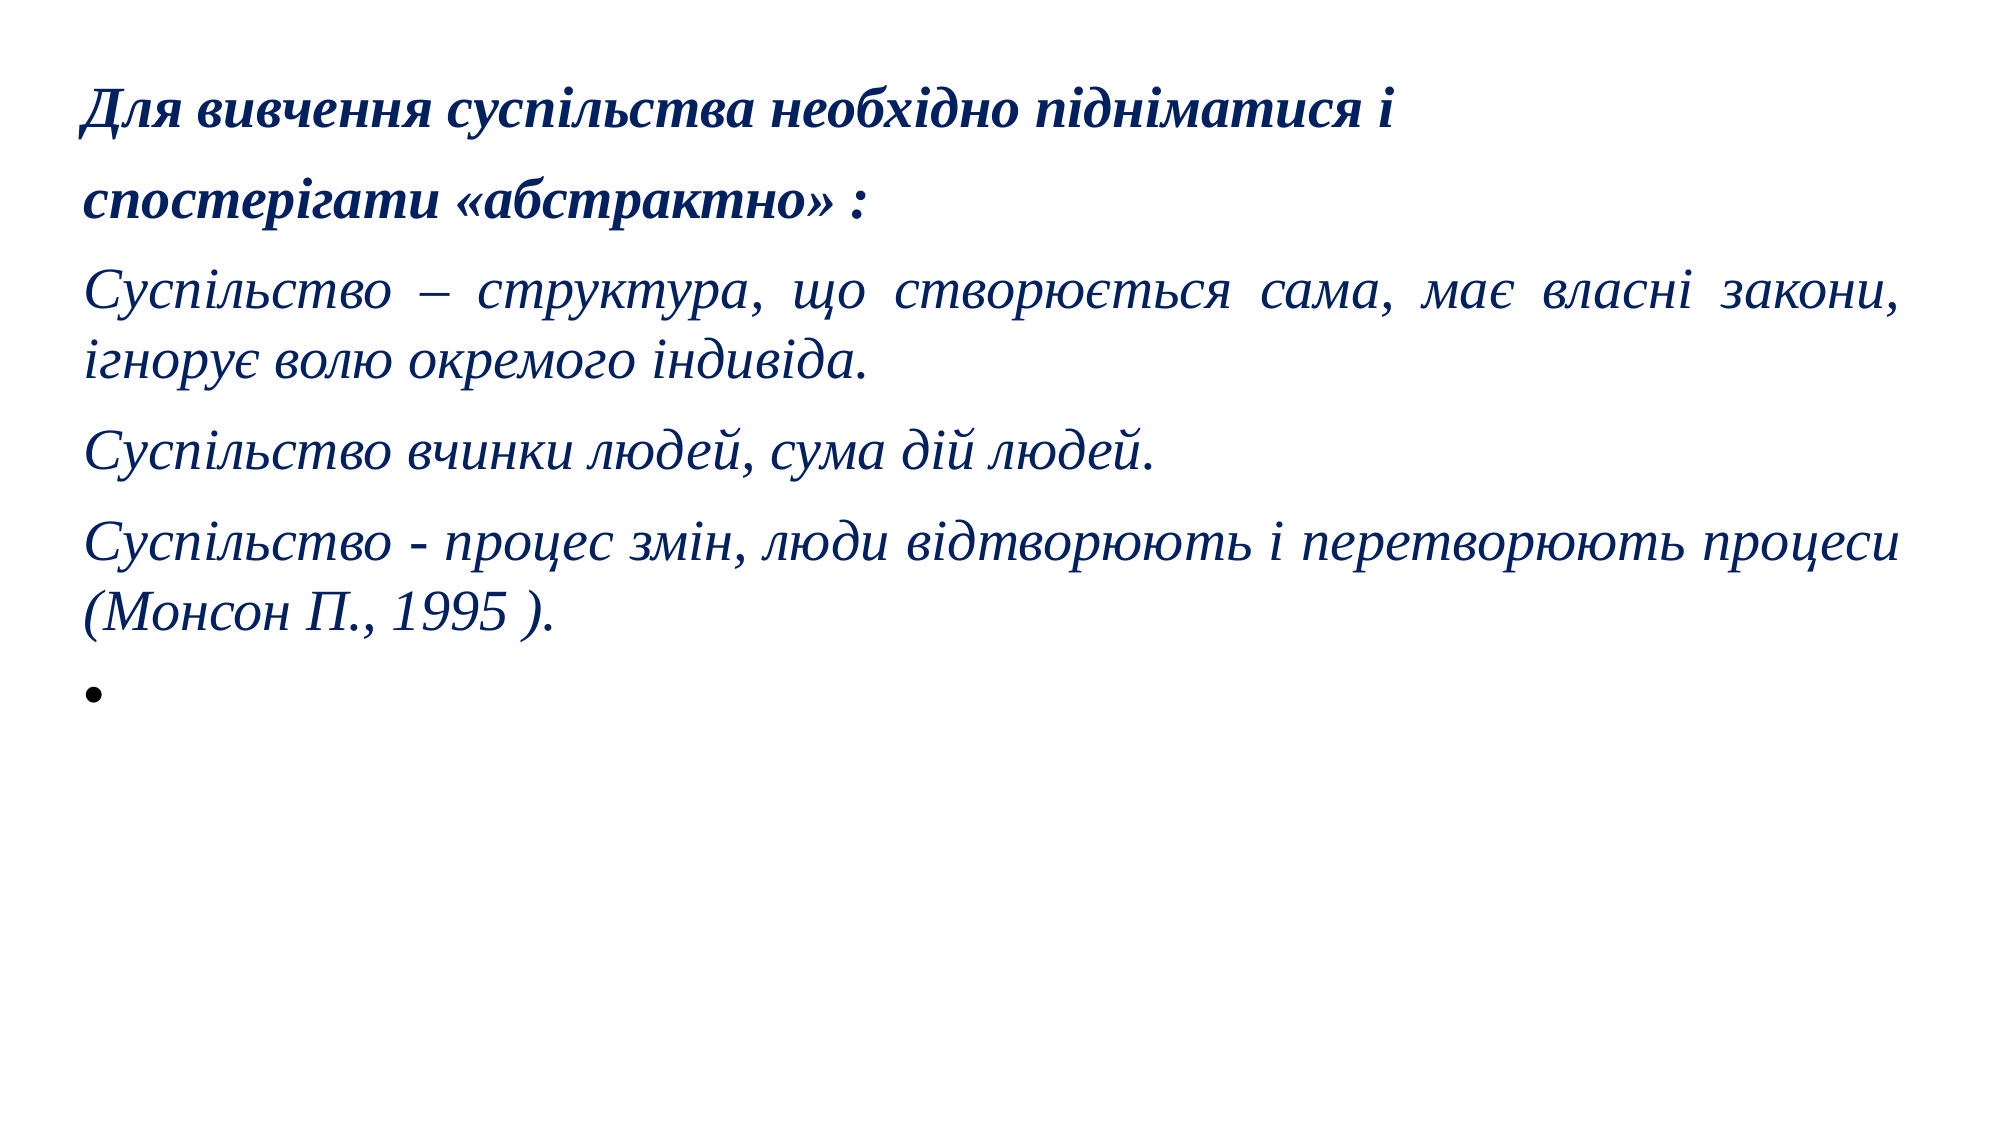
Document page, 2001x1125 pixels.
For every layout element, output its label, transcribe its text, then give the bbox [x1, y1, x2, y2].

list Для вивчення суспільства необхідно підніматися і спостерігати «абстрактно» : Суспільство – структура, що створюється сама, має власні закони, ігнорує волю окремого індивіда. Суспільство вчинки людей, сума дій людей. Суспільство - процес змін, люди відтворюють і перетворюють процеси (Монсон П., 1995 ). [68, 61, 1932, 1064]
